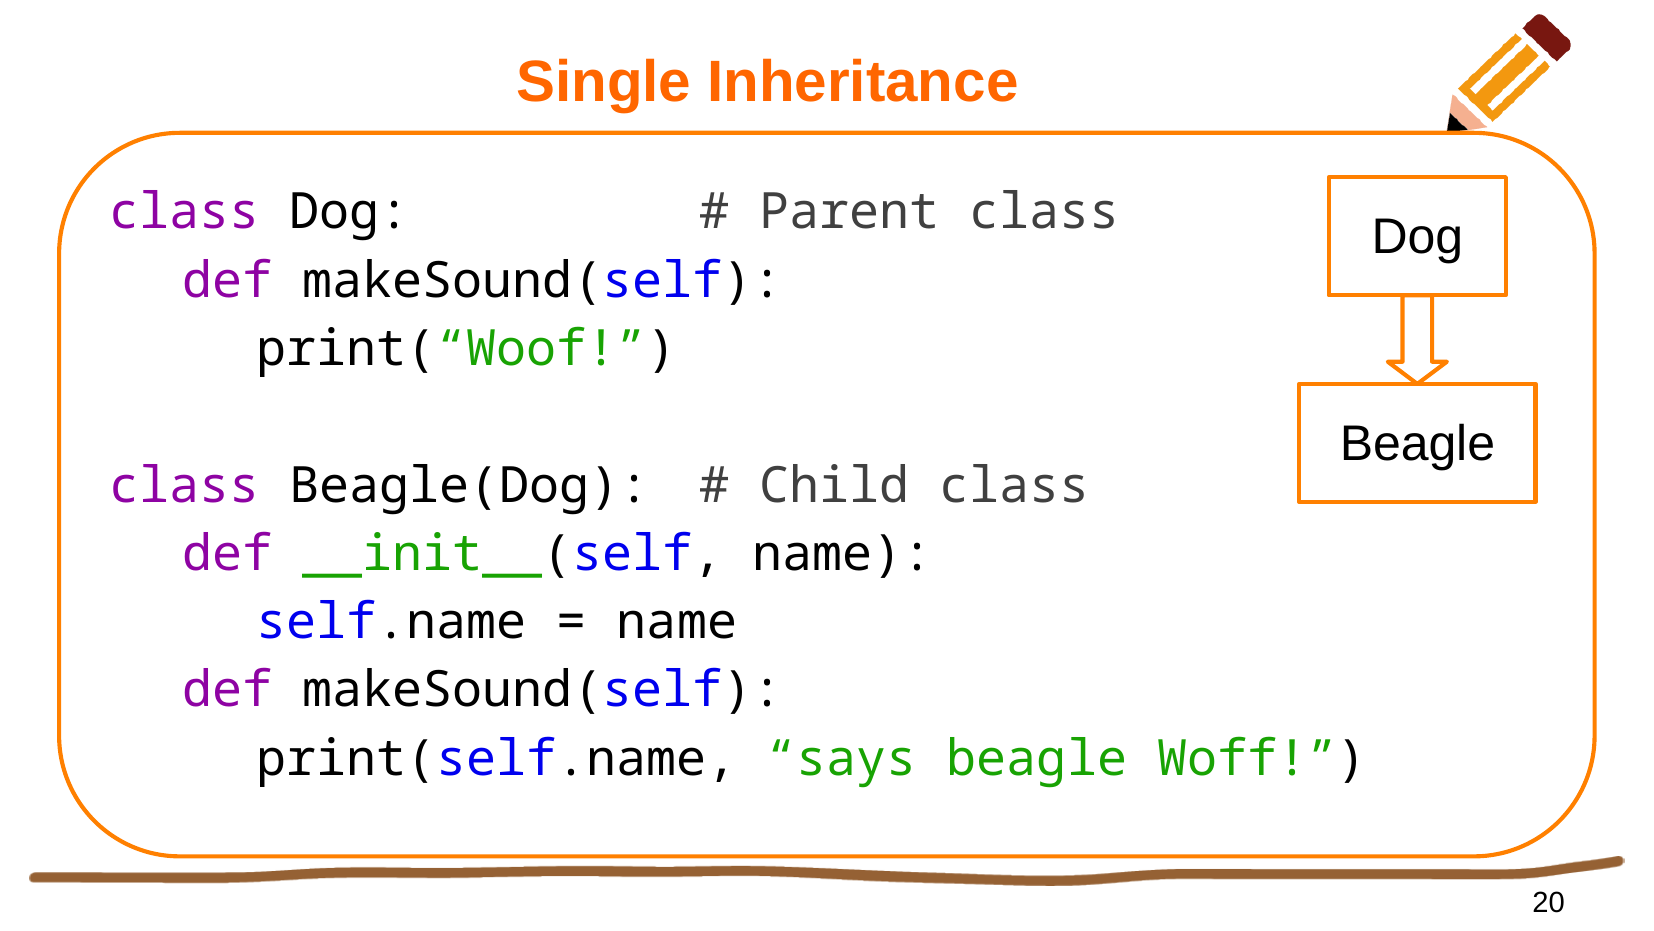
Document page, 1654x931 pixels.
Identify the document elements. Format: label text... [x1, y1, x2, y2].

picture [29, 856, 1625, 886]
text_box [1387, 295, 1447, 384]
picture [1446, 14, 1571, 133]
text_box class Dog: # Parent class def makeSound(self): print(“Woof!”) class Beagle(Dog): # Child class def __init__(self, name): self.name = name def makeSound(self): print(self.name, “says beagle Woff!”) [59, 132, 1595, 857]
text_box Beagle [1299, 383, 1536, 502]
text_box Dog [1328, 177, 1506, 296]
title Single Inheritance [88, 29, 1447, 133]
